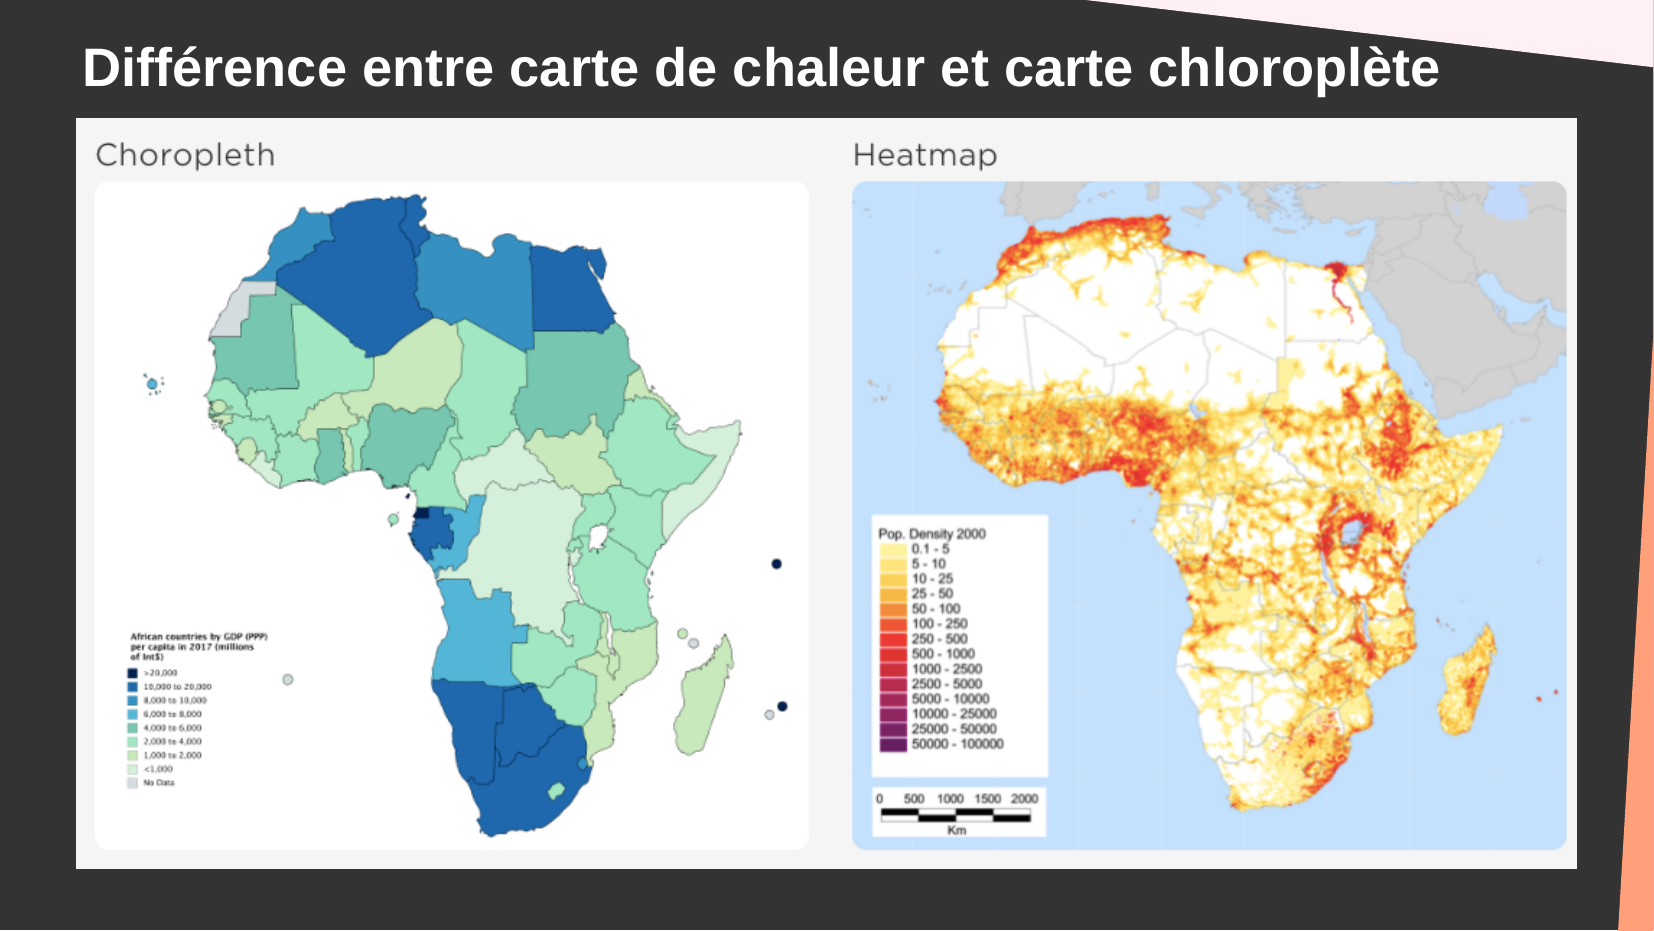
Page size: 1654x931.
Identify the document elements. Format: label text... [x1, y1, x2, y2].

picture [76, 118, 1577, 869]
text_box [1085, 0, 1654, 68]
title Différence entre carte de chaleur et carte chloroplète [82, 37, 1571, 115]
text_box [1618, 321, 1654, 931]
